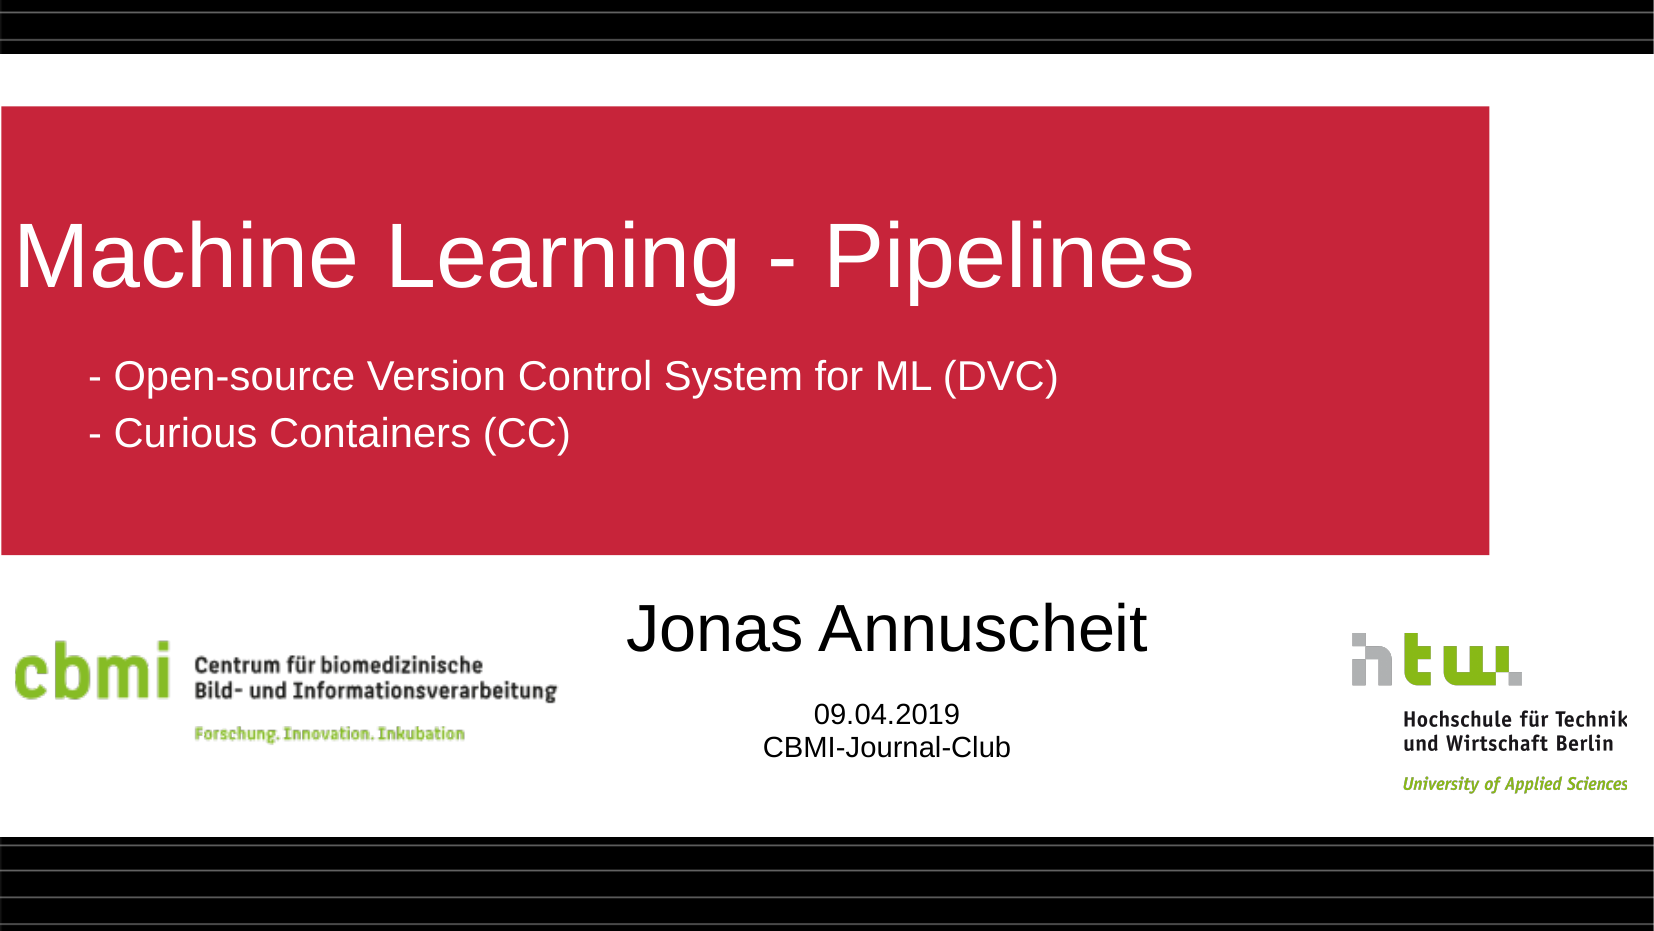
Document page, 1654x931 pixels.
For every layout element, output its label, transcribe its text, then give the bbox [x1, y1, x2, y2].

subtitle Jonas Annuscheit 09.04.2019 CBMI-Journal-Club [625, 590, 1489, 804]
picture [0, 837, 1654, 931]
picture [0, 0, 1654, 54]
title Machine Learning - Pipelines - Open-source Version Control System for ML (DVC) - Curious Containers (CC) [1, 106, 1490, 556]
picture [14, 625, 559, 756]
picture [1350, 628, 1627, 796]
